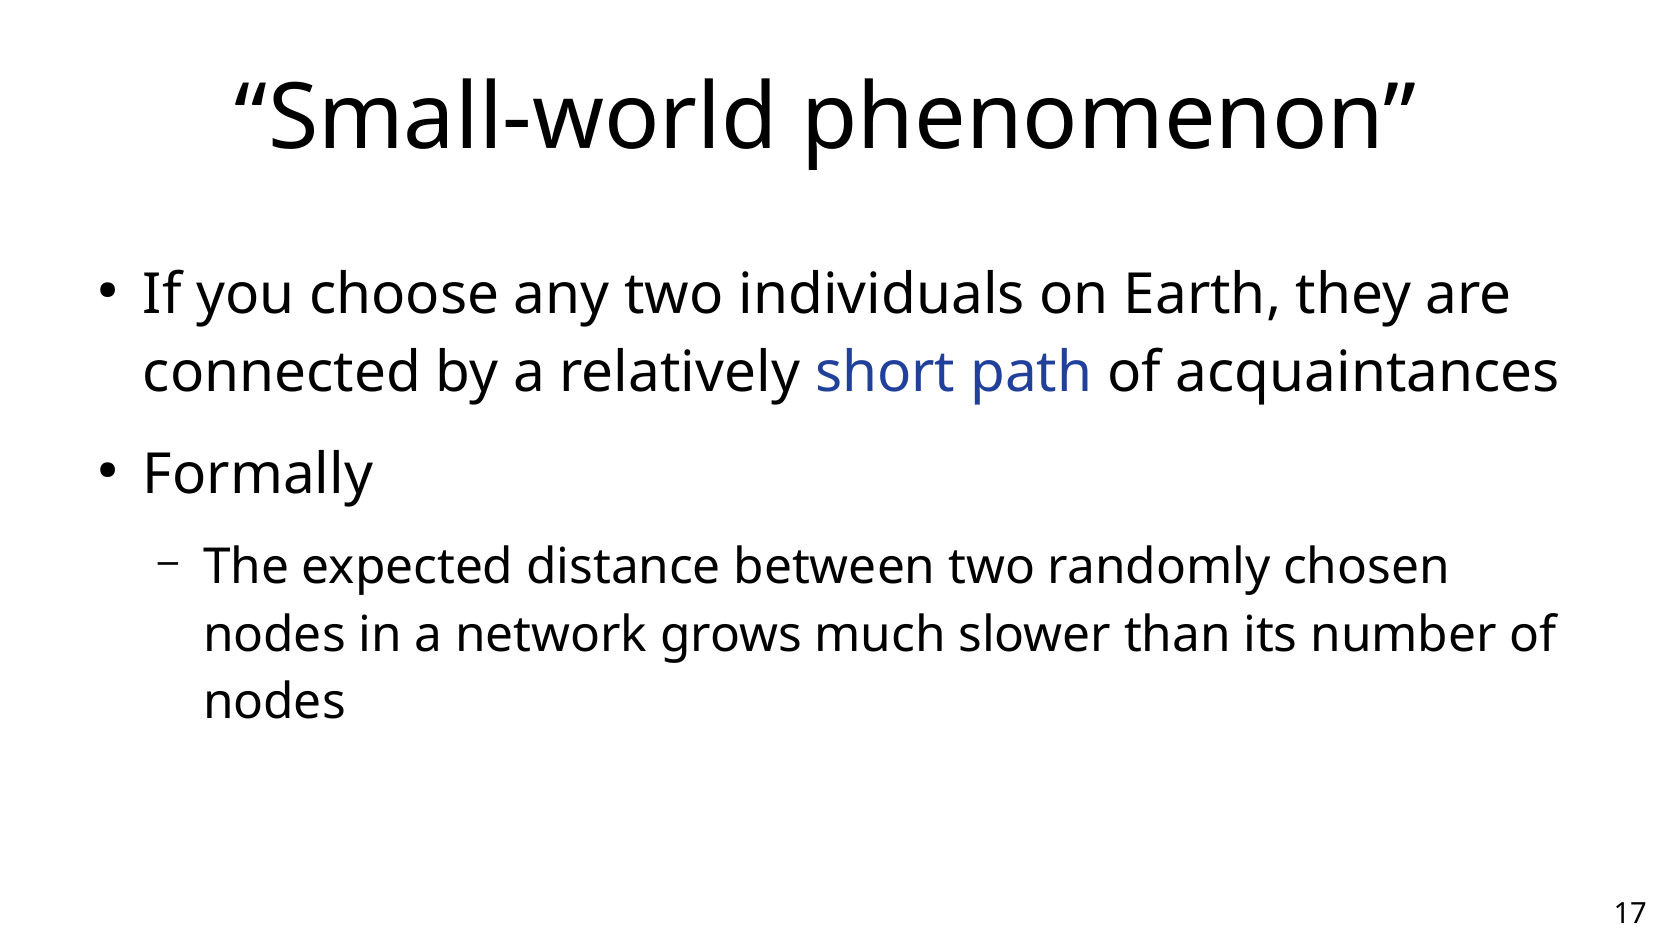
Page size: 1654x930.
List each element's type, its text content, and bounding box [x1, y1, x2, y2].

title “Small-world phenomenon” [82, 1, 1571, 225]
list If you choose any two individuals on Earth, they are connected by a relatively short path of acquaintances Formally The expected distance between two randomly chosen nodes in a network grows much slower than its number of nodes [82, 252, 1571, 793]
